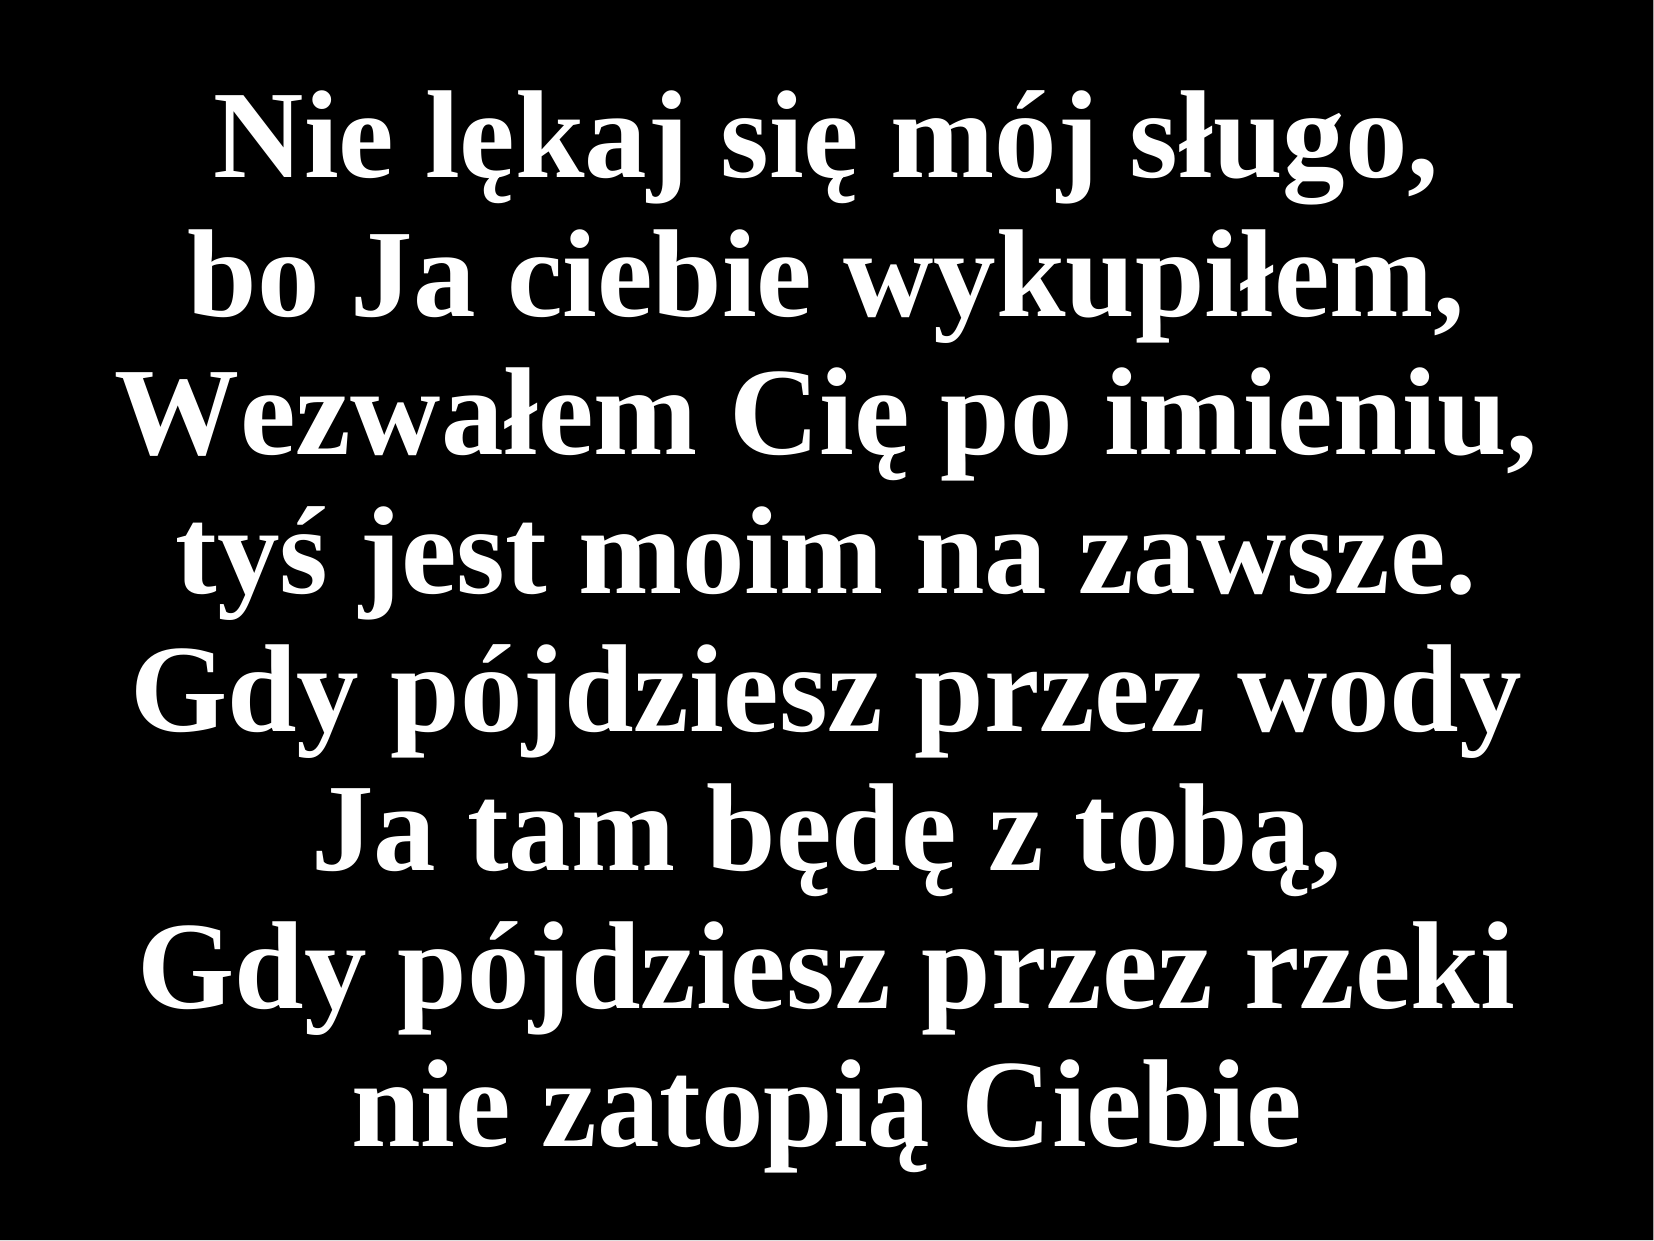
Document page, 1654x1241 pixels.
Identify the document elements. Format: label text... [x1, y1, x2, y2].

title Nie lękaj się mój sługo, bo Ja ciebie wykupiłem, Wezwałem Cię po imieniu, tyś jest moim na zawsze. Gdy pójdziesz przez wody Ja tam będę z tobą, Gdy pójdziesz przez rzeki nie zatopią Ciebie [0, 0, 1654, 1241]
